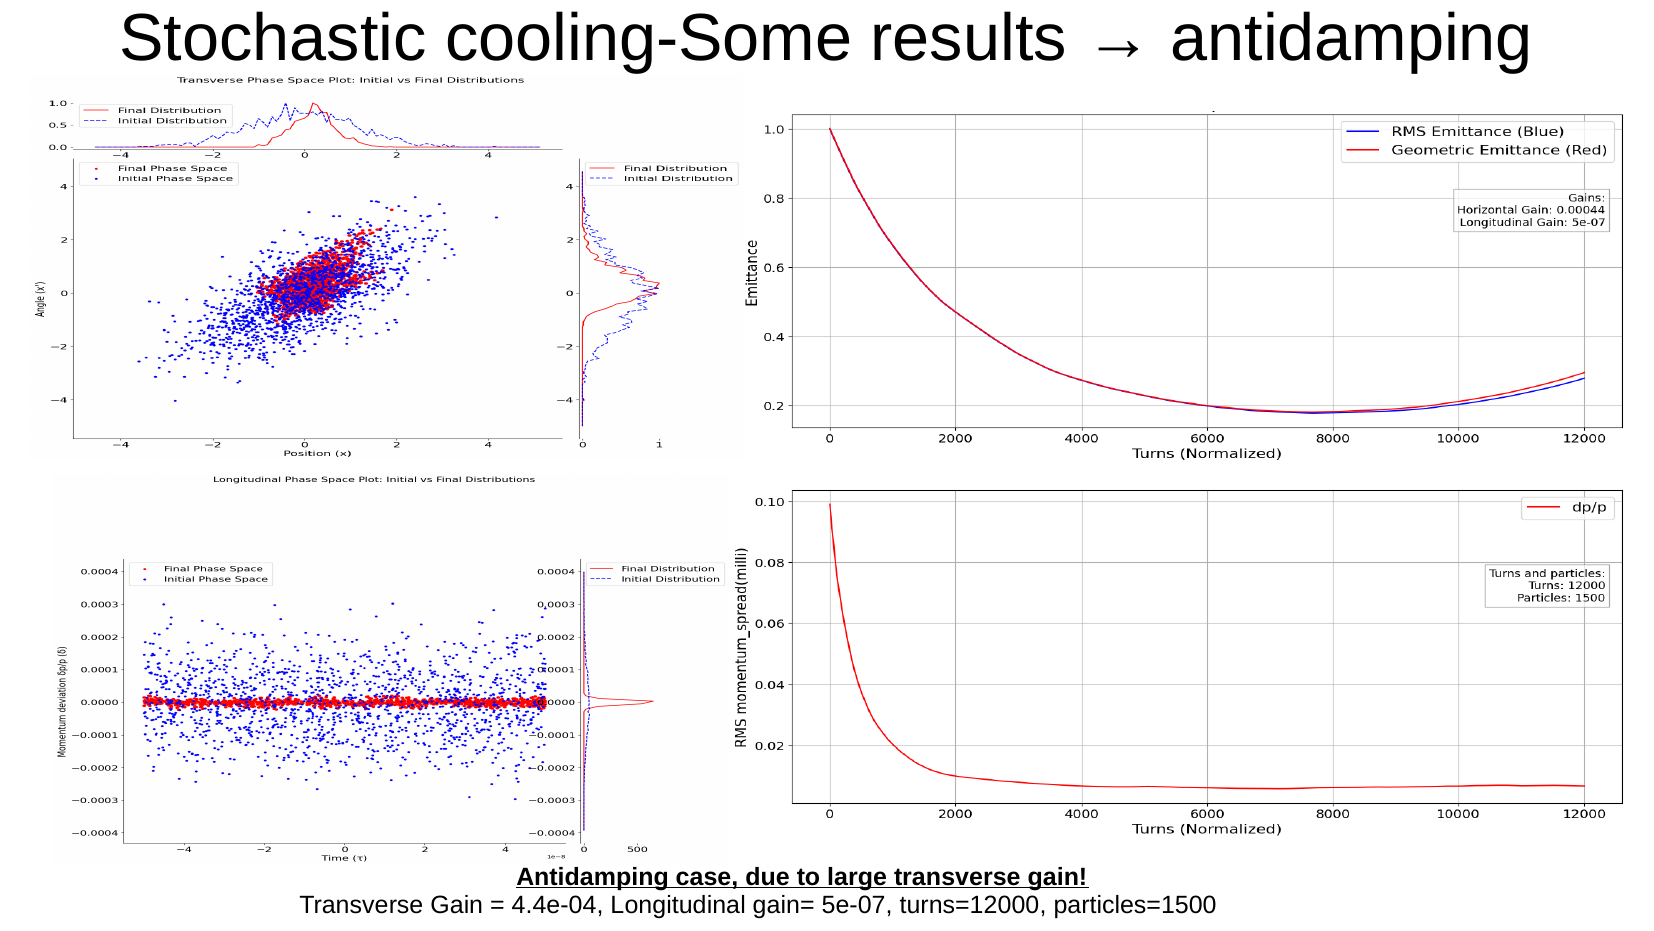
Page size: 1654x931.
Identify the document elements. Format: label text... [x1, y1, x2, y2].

text_box Antidamping case, due to large transverse gain! Transverse Gain = 4.4e-04, Longitudinal gain= 5e-07, turns=12000, particles=1500 [67, 855, 1603, 926]
picture [30, 74, 1628, 865]
title Stochastic cooling-Some results → antidamping [82, 0, 1571, 75]
